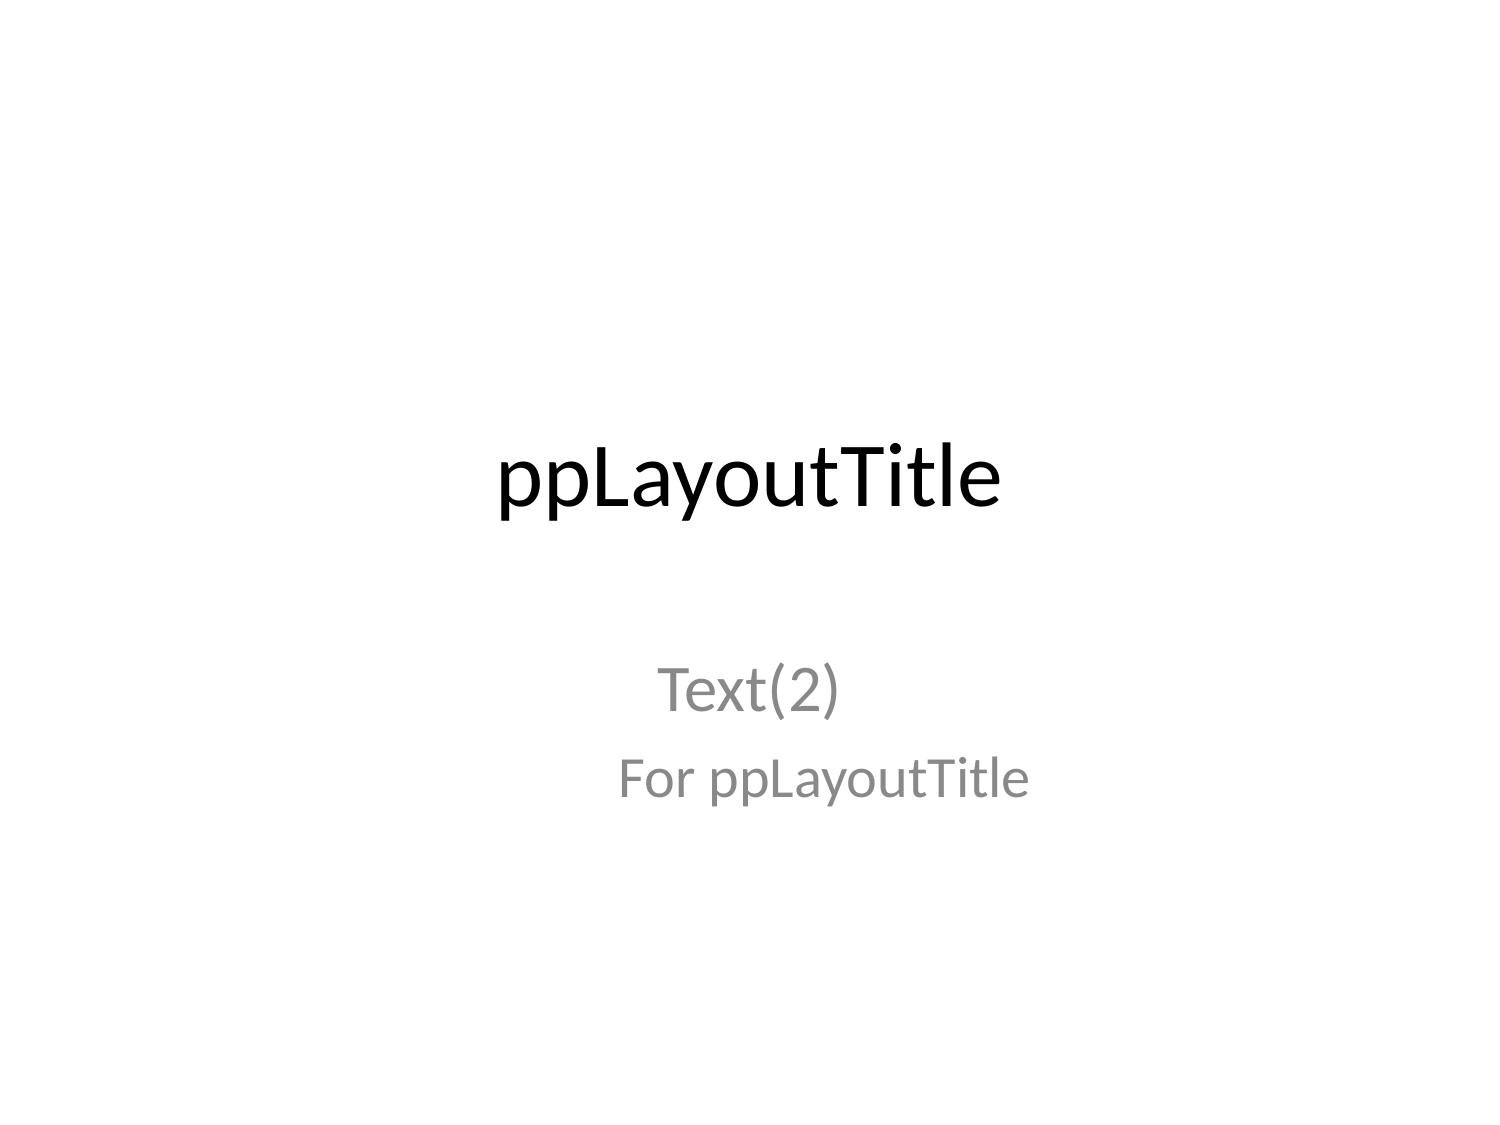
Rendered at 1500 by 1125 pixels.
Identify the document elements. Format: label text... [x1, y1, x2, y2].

title ppLayoutTitle [112, 349, 1388, 591]
subtitle Text(2) For ppLayoutTitle [225, 637, 1276, 925]
